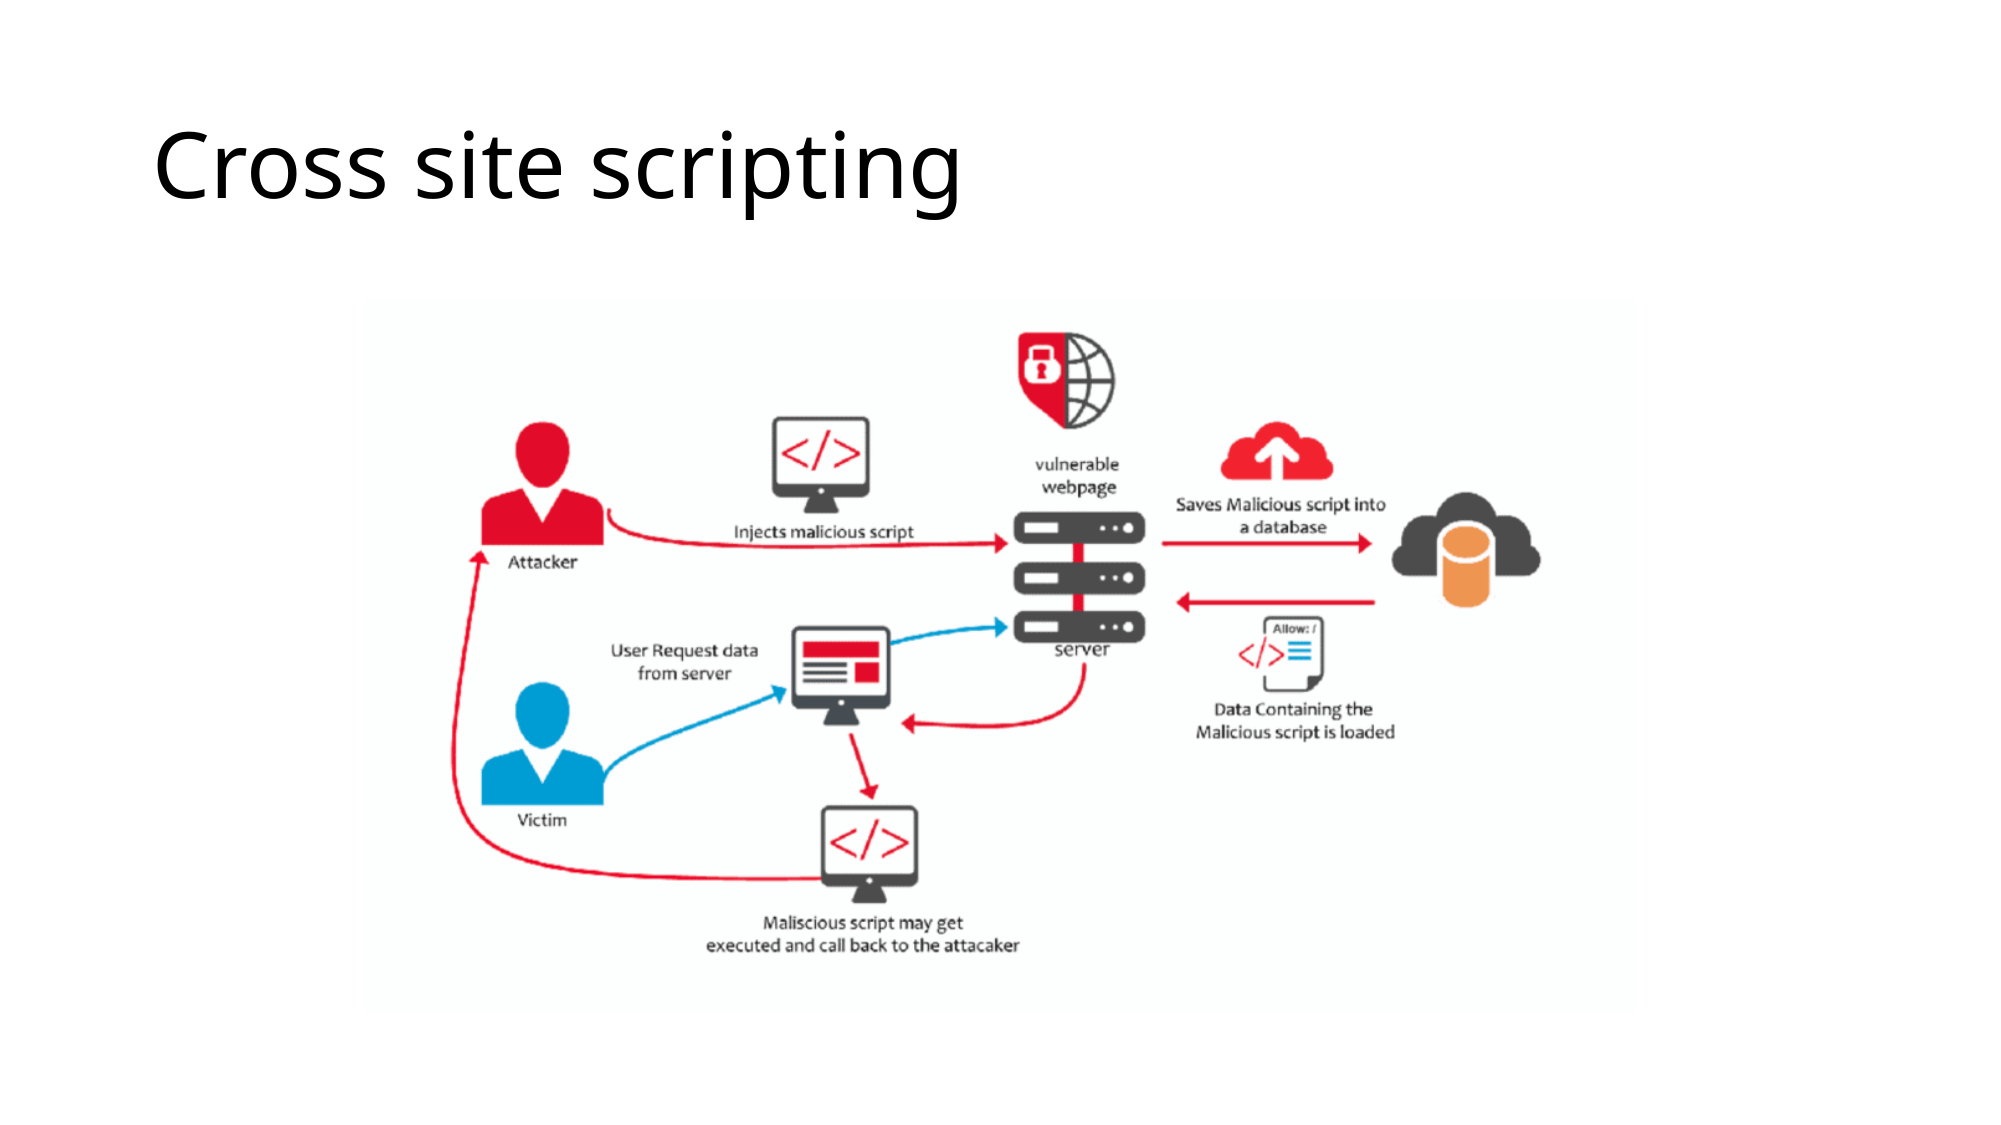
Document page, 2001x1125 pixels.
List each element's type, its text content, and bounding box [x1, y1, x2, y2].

title Cross site scripting [137, 59, 1863, 278]
picture [364, 299, 1636, 1014]
